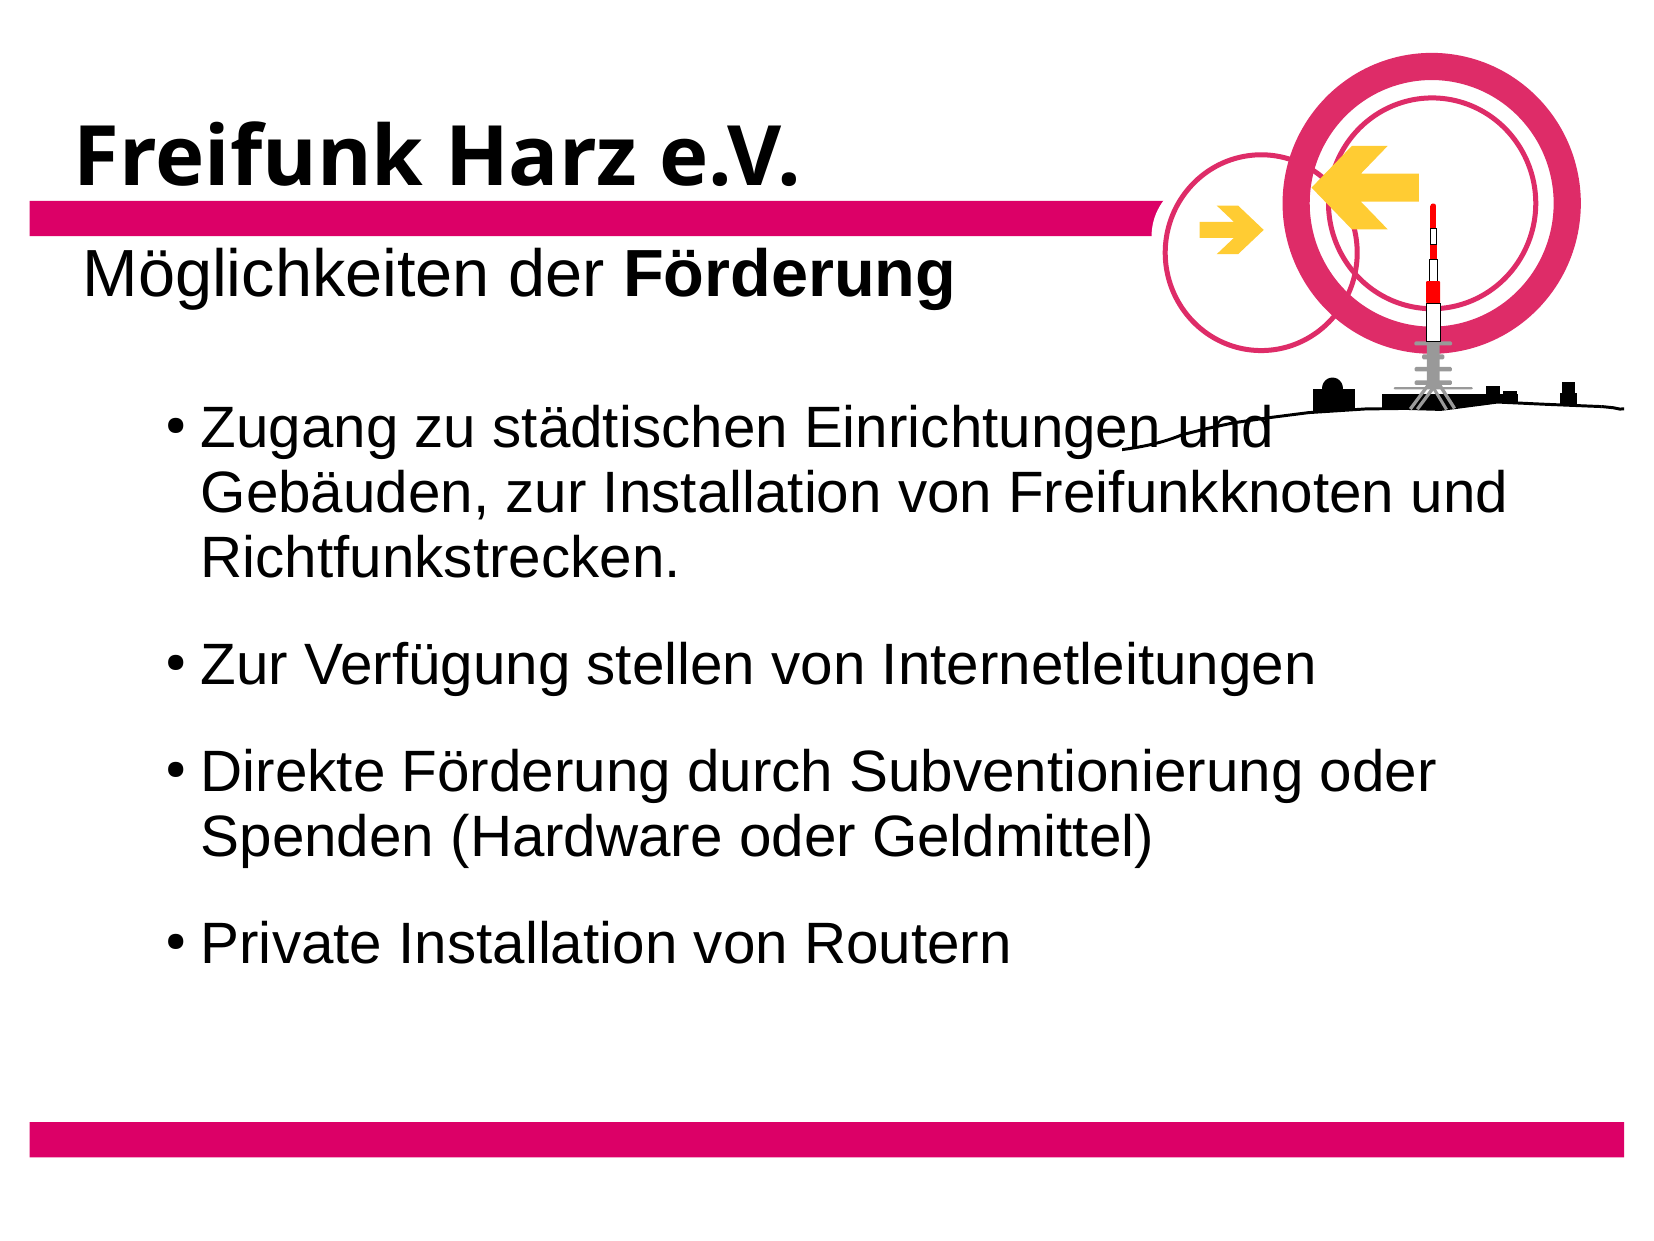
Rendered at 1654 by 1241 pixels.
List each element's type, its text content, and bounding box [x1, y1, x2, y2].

subtitle Möglichkeiten der Förderung Zugang zu städtischen Einrichtungen und Gebäuden, zur Installation von Freifunkknoten und Richtfunkstrecken. Zur Verfügung stellen von Internetleitungen Direkte Förderung durch Subventionierung oder Spenden (Hardware oder Geldmittel) Private Installation von Routern [59, 236, 1571, 1116]
